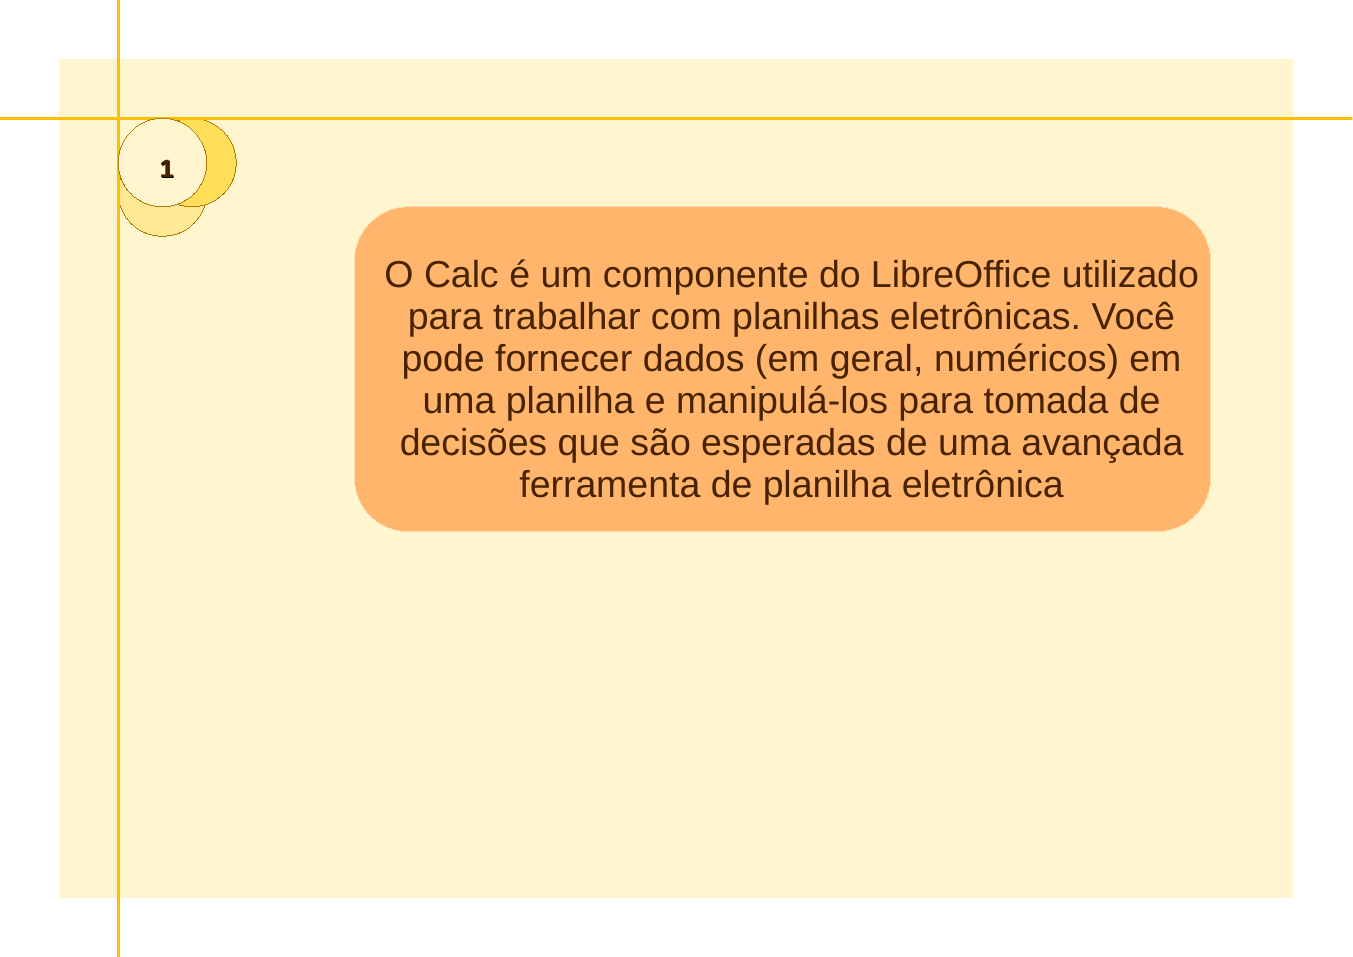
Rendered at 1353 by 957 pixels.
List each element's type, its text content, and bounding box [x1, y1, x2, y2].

text_box 1 [126, 147, 207, 193]
text_box [118, 118, 237, 237]
text_box O Calc é um componente do LibreOffice utilizado para trabalhar com planilhas eletrônicas. Você pode fornecer dados (em geral, numéricos) em uma planilha e manipulá-los para tomada de decisões que são esperadas de uma avançada ferramenta de planilha eletrônica [363, 246, 1220, 514]
text_box [368, 514, 1197, 532]
text_box [354, 206, 1209, 507]
